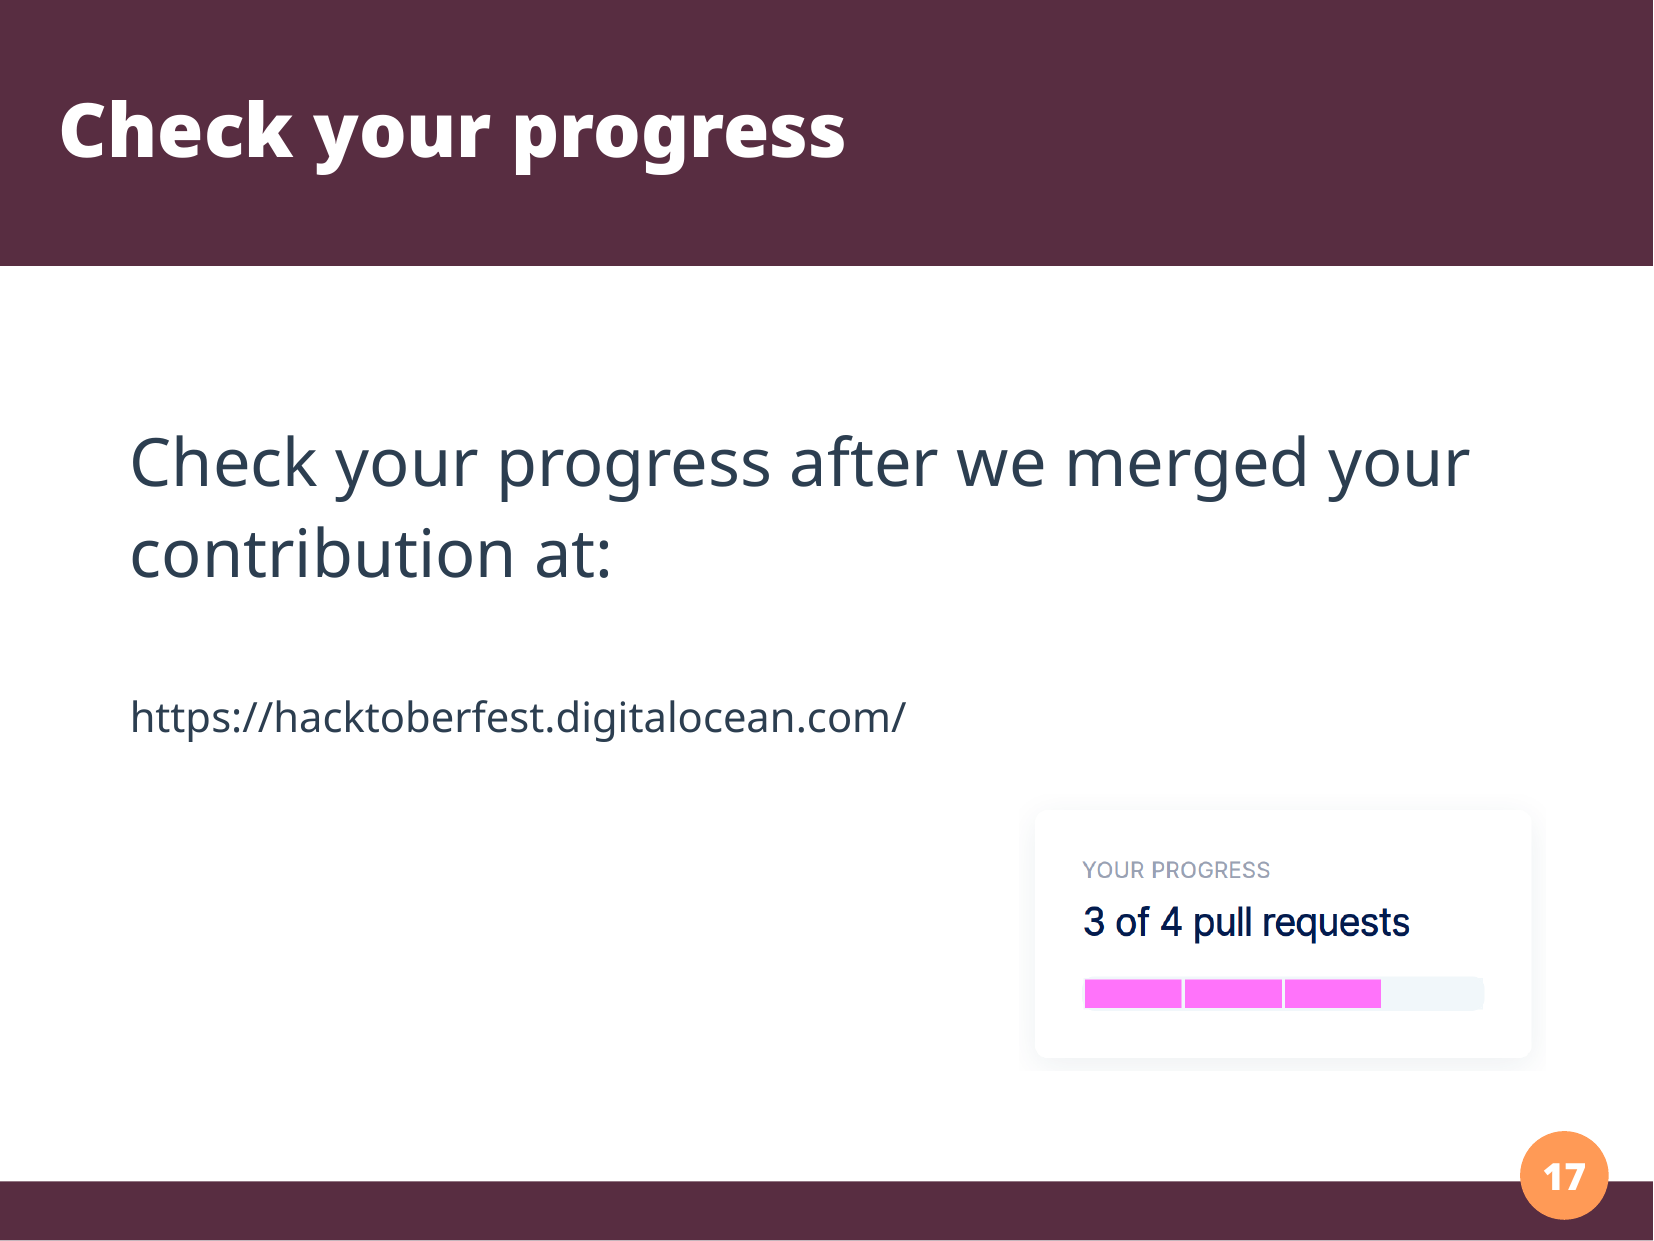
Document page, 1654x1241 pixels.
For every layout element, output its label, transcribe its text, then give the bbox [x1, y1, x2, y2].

picture [1019, 794, 1546, 1071]
title Check your progress [58, 49, 1594, 207]
list Check your progress after we merged your contribution at: https://hacktoberfest.digitalocean.com/ [58, 324, 1594, 1152]
